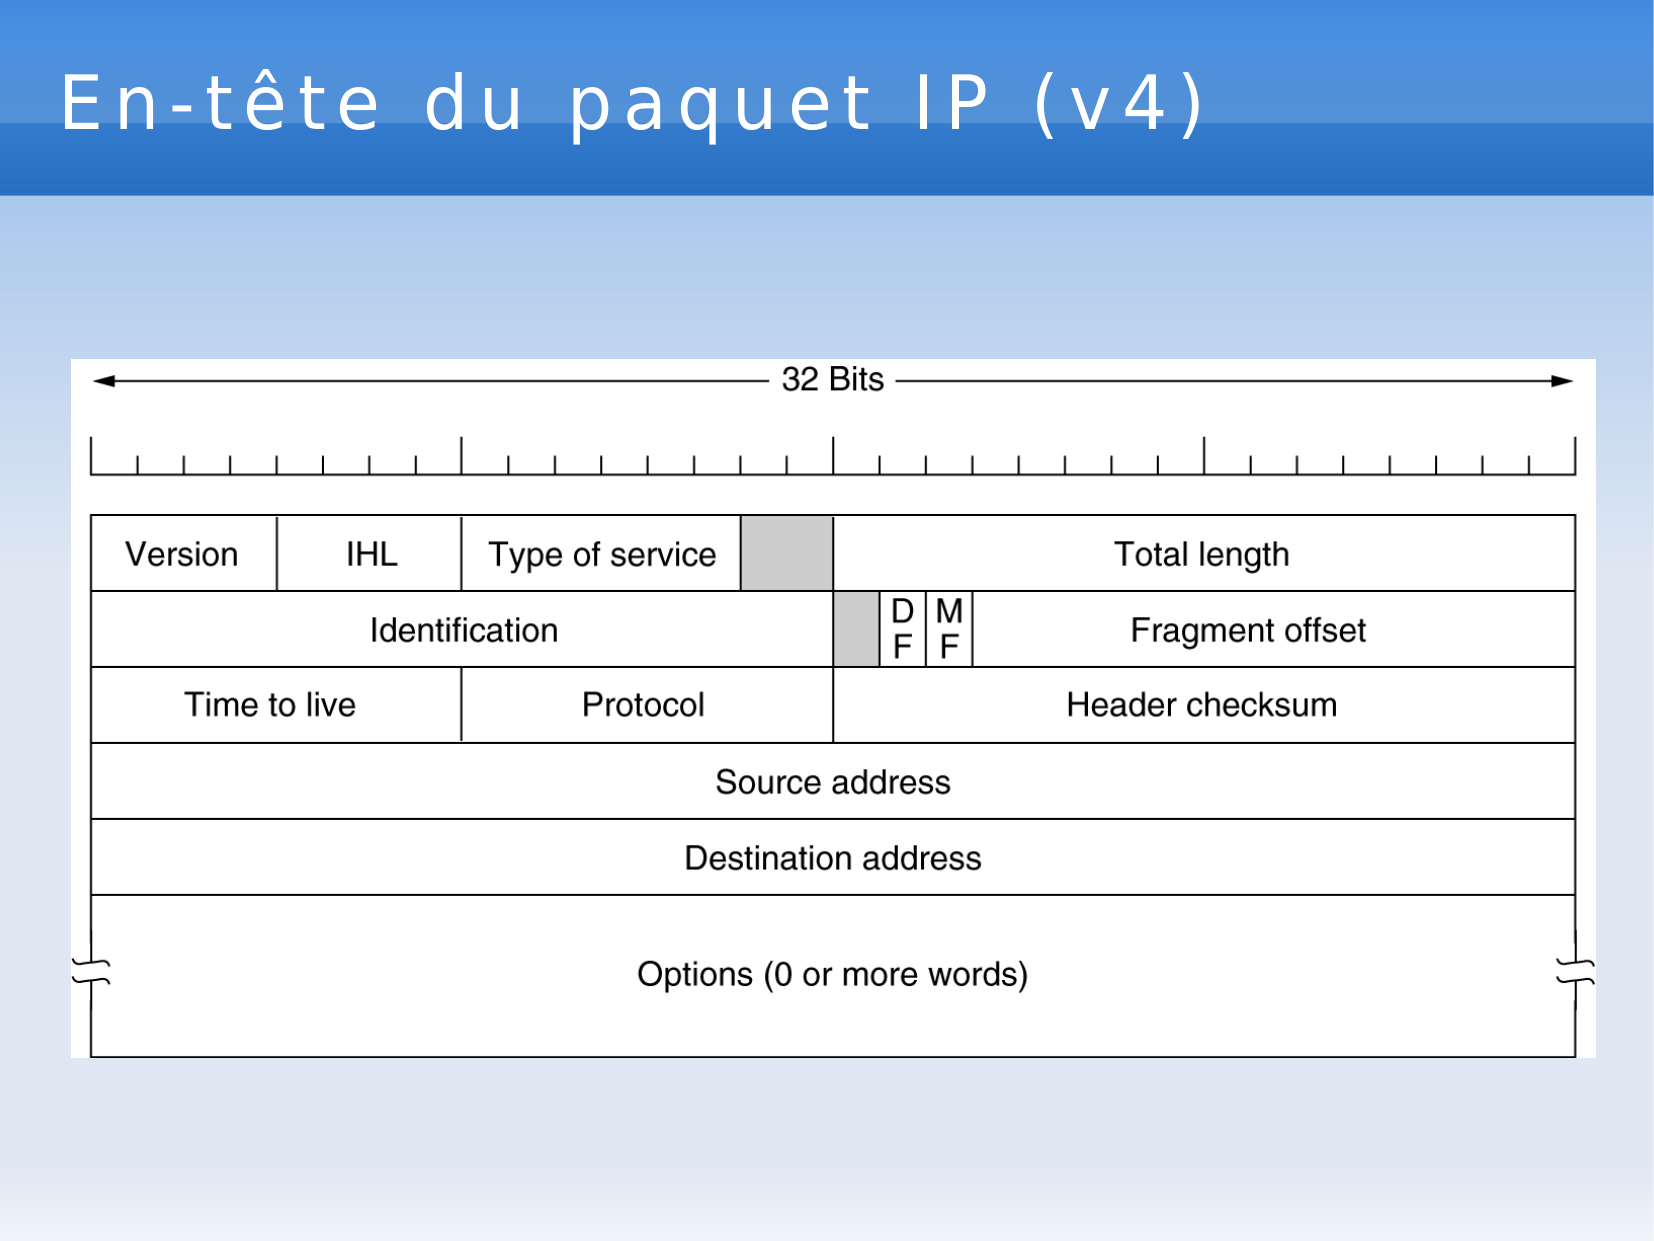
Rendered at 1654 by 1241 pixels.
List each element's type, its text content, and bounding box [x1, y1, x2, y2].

picture [0, 0, 1654, 1241]
title En-tête du paquet IP (v4) [59, 29, 1270, 178]
